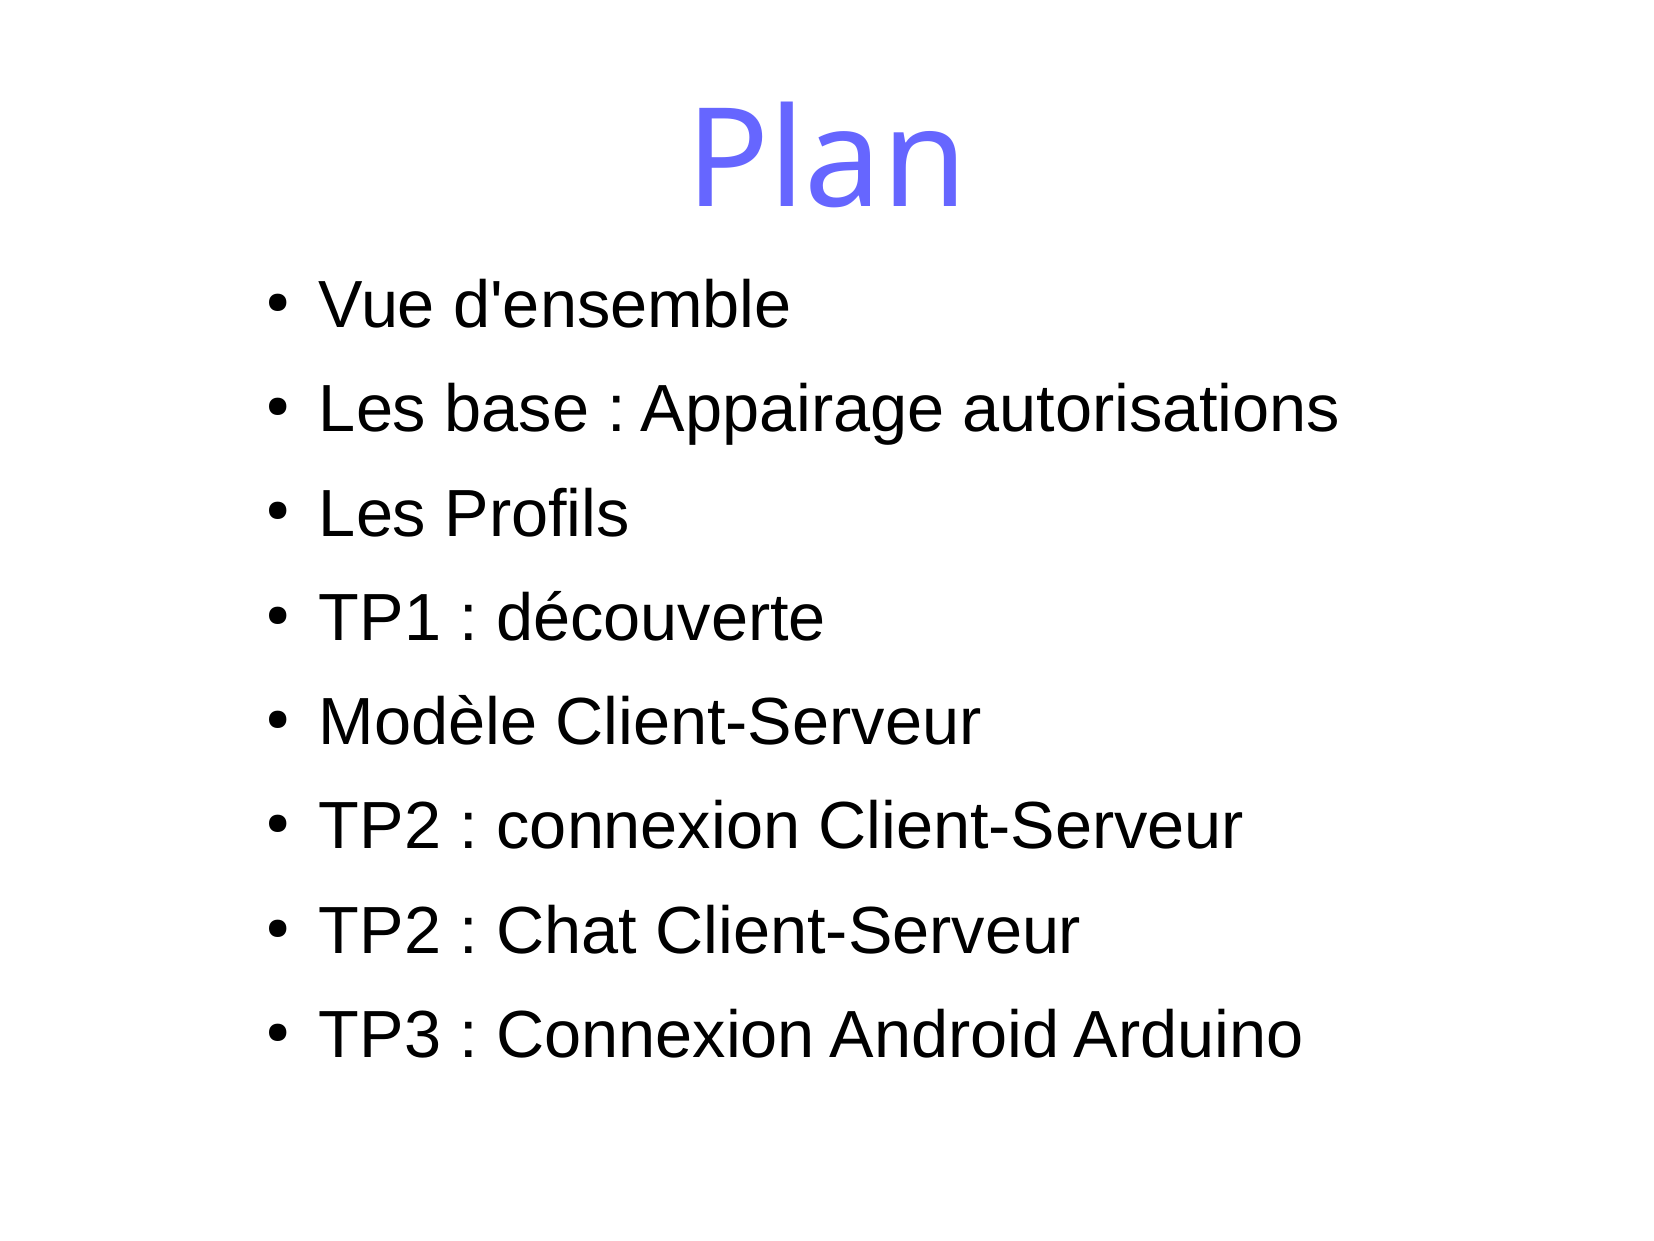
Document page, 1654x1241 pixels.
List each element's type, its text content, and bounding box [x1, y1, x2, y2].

title Plan [82, 49, 1571, 257]
list Vue d'ensemble Les base : Appairage autorisations Les Profils TP1 : découverte Modèle Client-Serveur TP2 : connexion Client-Serveur TP2 : Chat Client-Serveur TP3 : Connexion Android Arduino [248, 266, 1383, 375]
